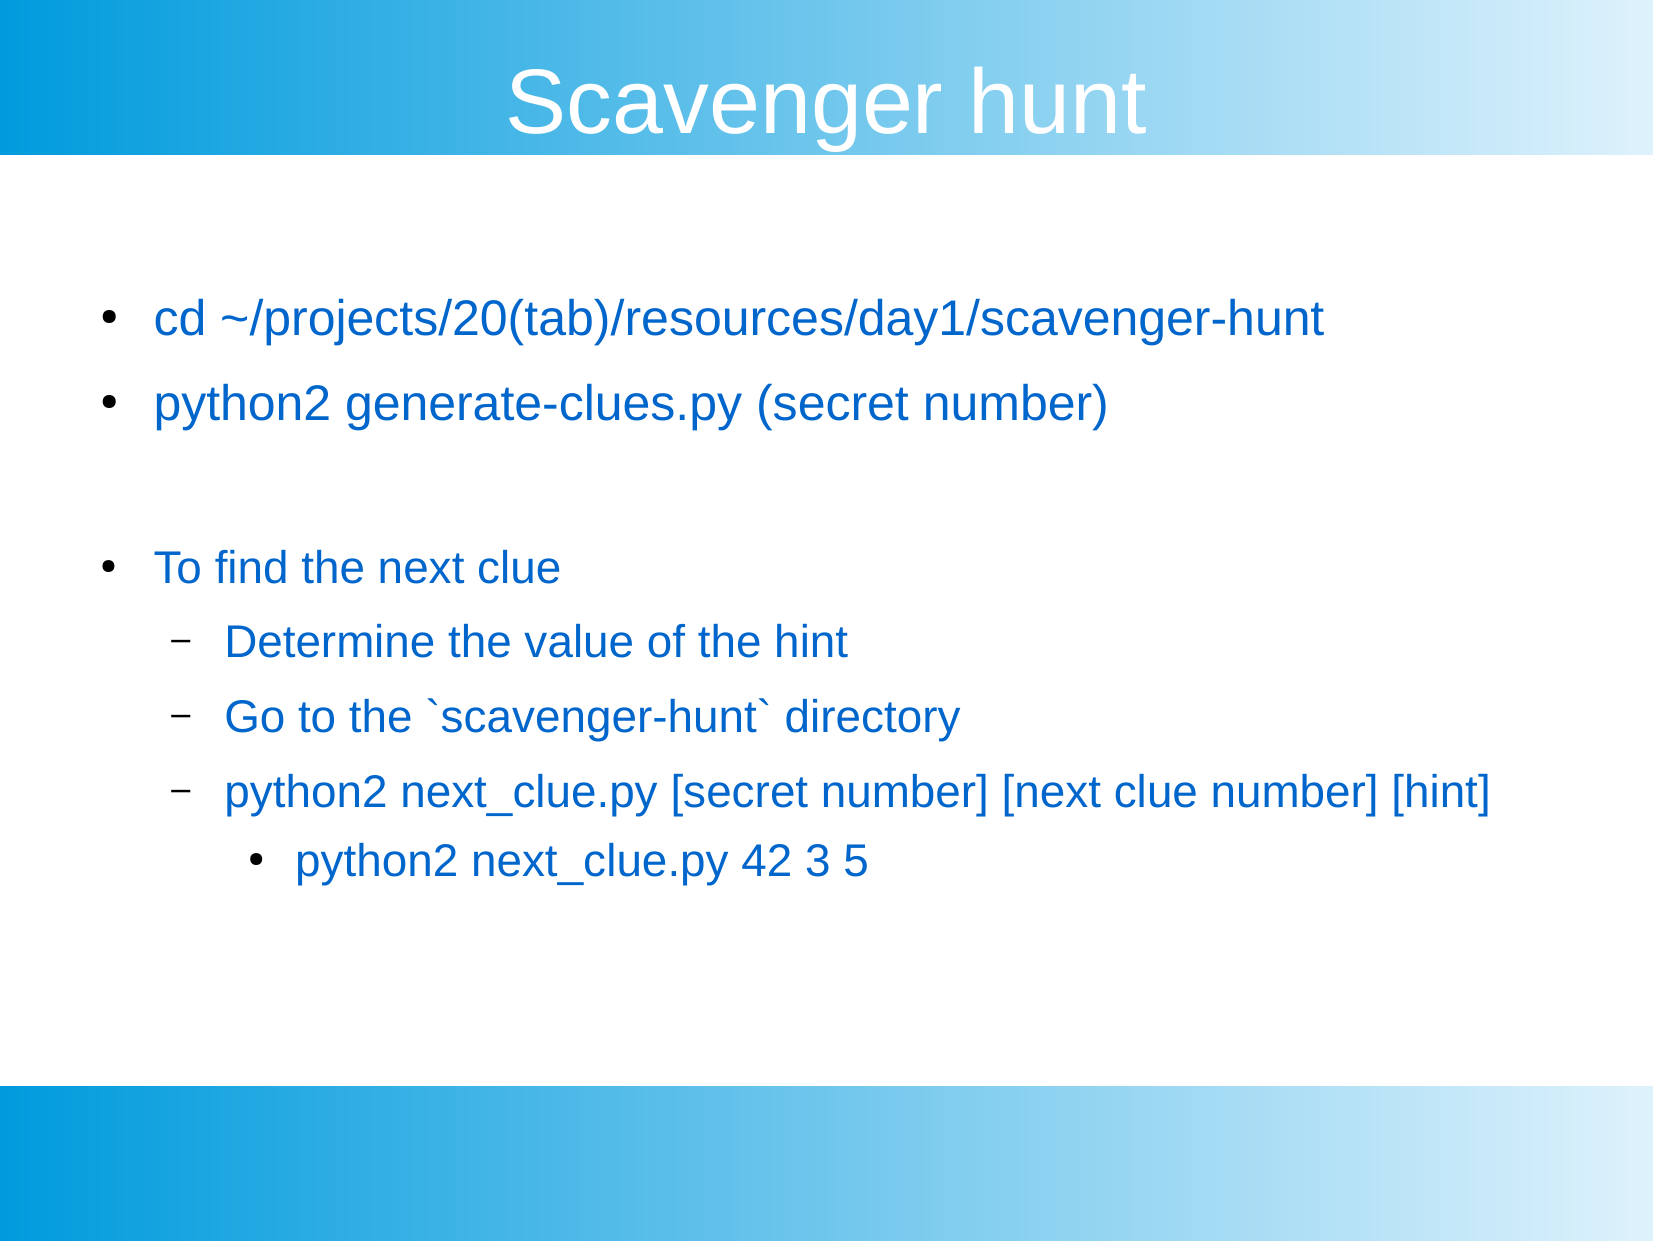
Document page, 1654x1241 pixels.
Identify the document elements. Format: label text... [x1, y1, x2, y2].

list cd ~/projects/20(tab)/resources/day1/scavenger-hunt python2 generate-clues.py (secret number) To find the next clue Determine the value of the hint Go to the `scavenger-hunt` directory python2 next_clue.py [secret number] [next clue number] [hint] python2 next_clue.py 42 3 5 [82, 290, 1571, 1010]
title Scavenger hunt [82, 49, 1571, 155]
